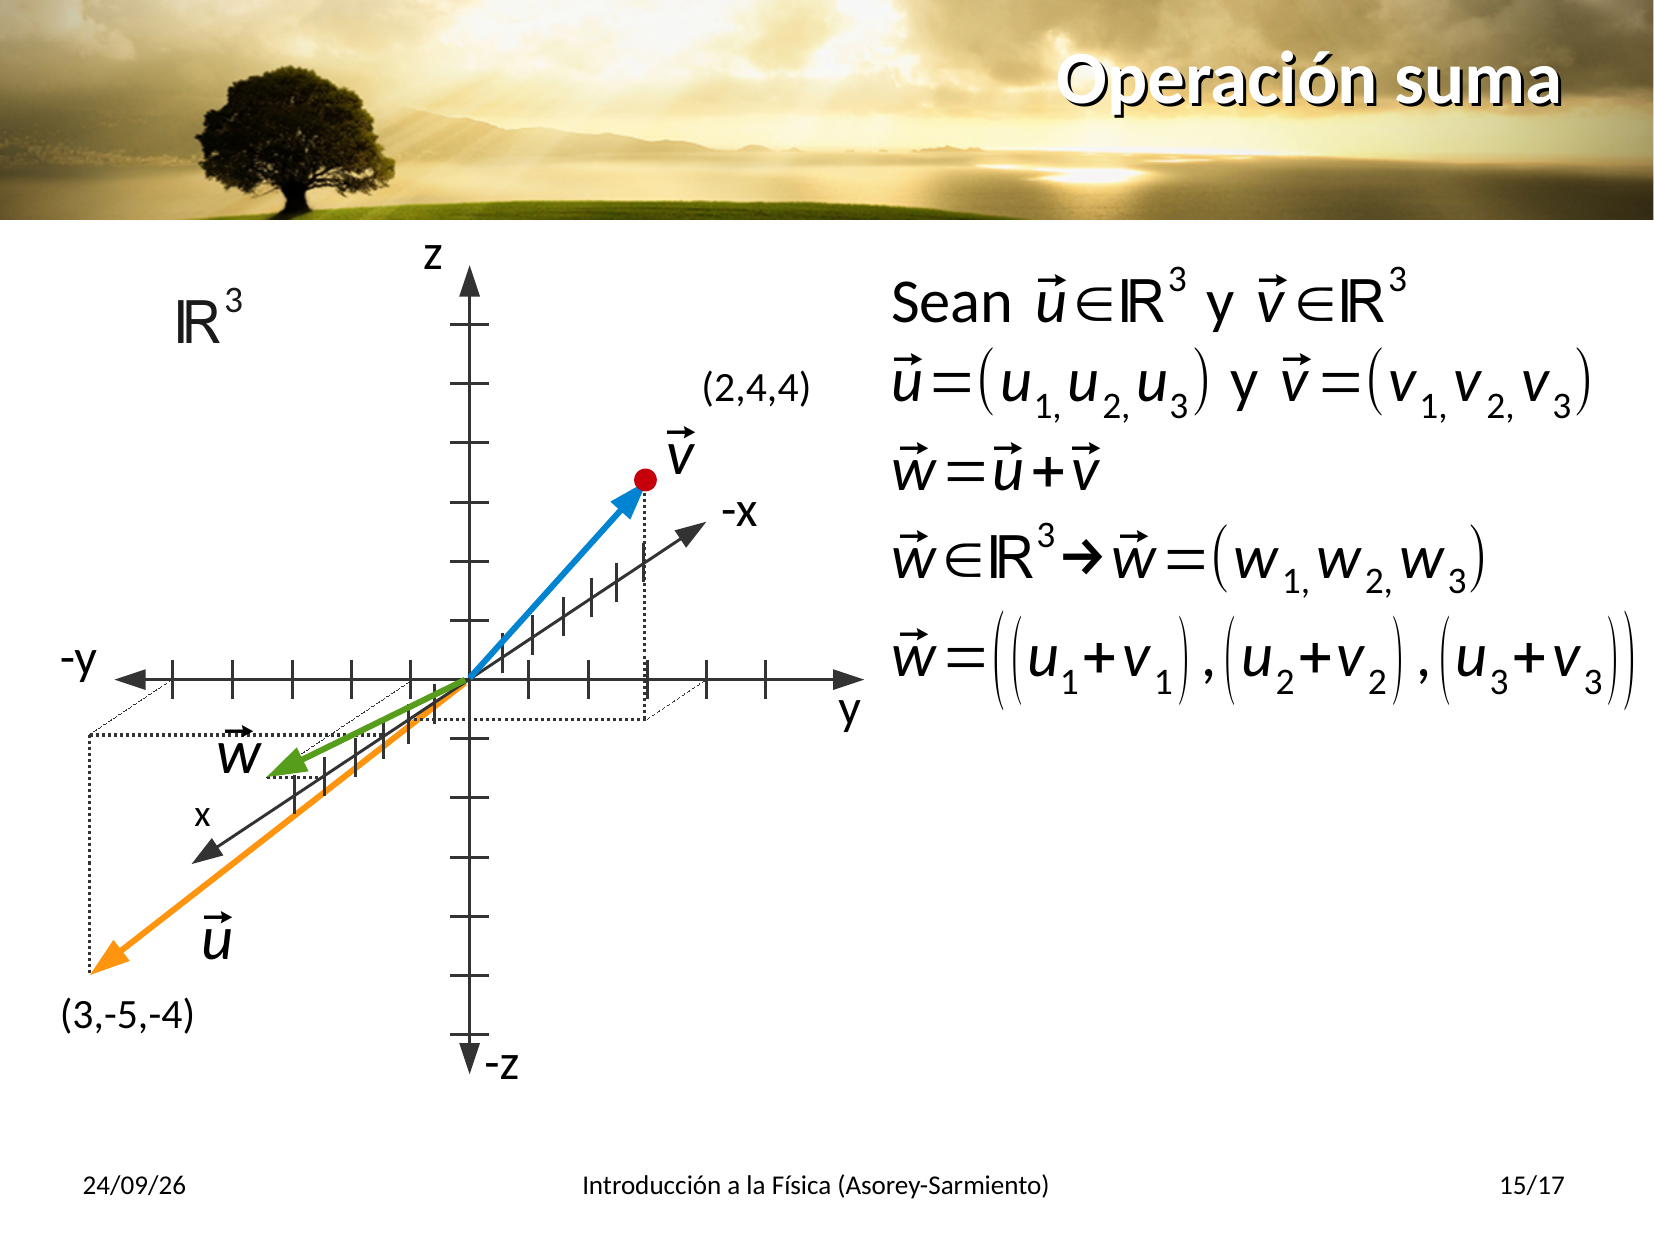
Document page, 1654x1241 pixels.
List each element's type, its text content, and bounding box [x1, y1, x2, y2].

chart [195, 900, 242, 977]
text_box (3,-5,-4) [45, 990, 241, 1060]
picture [0, 0, 1654, 220]
chart [210, 714, 270, 791]
text_box x [179, 790, 241, 871]
text_box -z [469, 1034, 544, 1115]
chart [658, 415, 706, 492]
chart [885, 255, 1644, 715]
text_box -x [706, 481, 782, 562]
title Operación suma [75, 19, 1564, 151]
text_box -y [45, 630, 122, 710]
chart [169, 276, 249, 356]
text_box y [823, 679, 886, 760]
text_box z [408, 225, 467, 305]
text_box (2,4,4) [686, 363, 845, 434]
text_box [635, 470, 656, 490]
